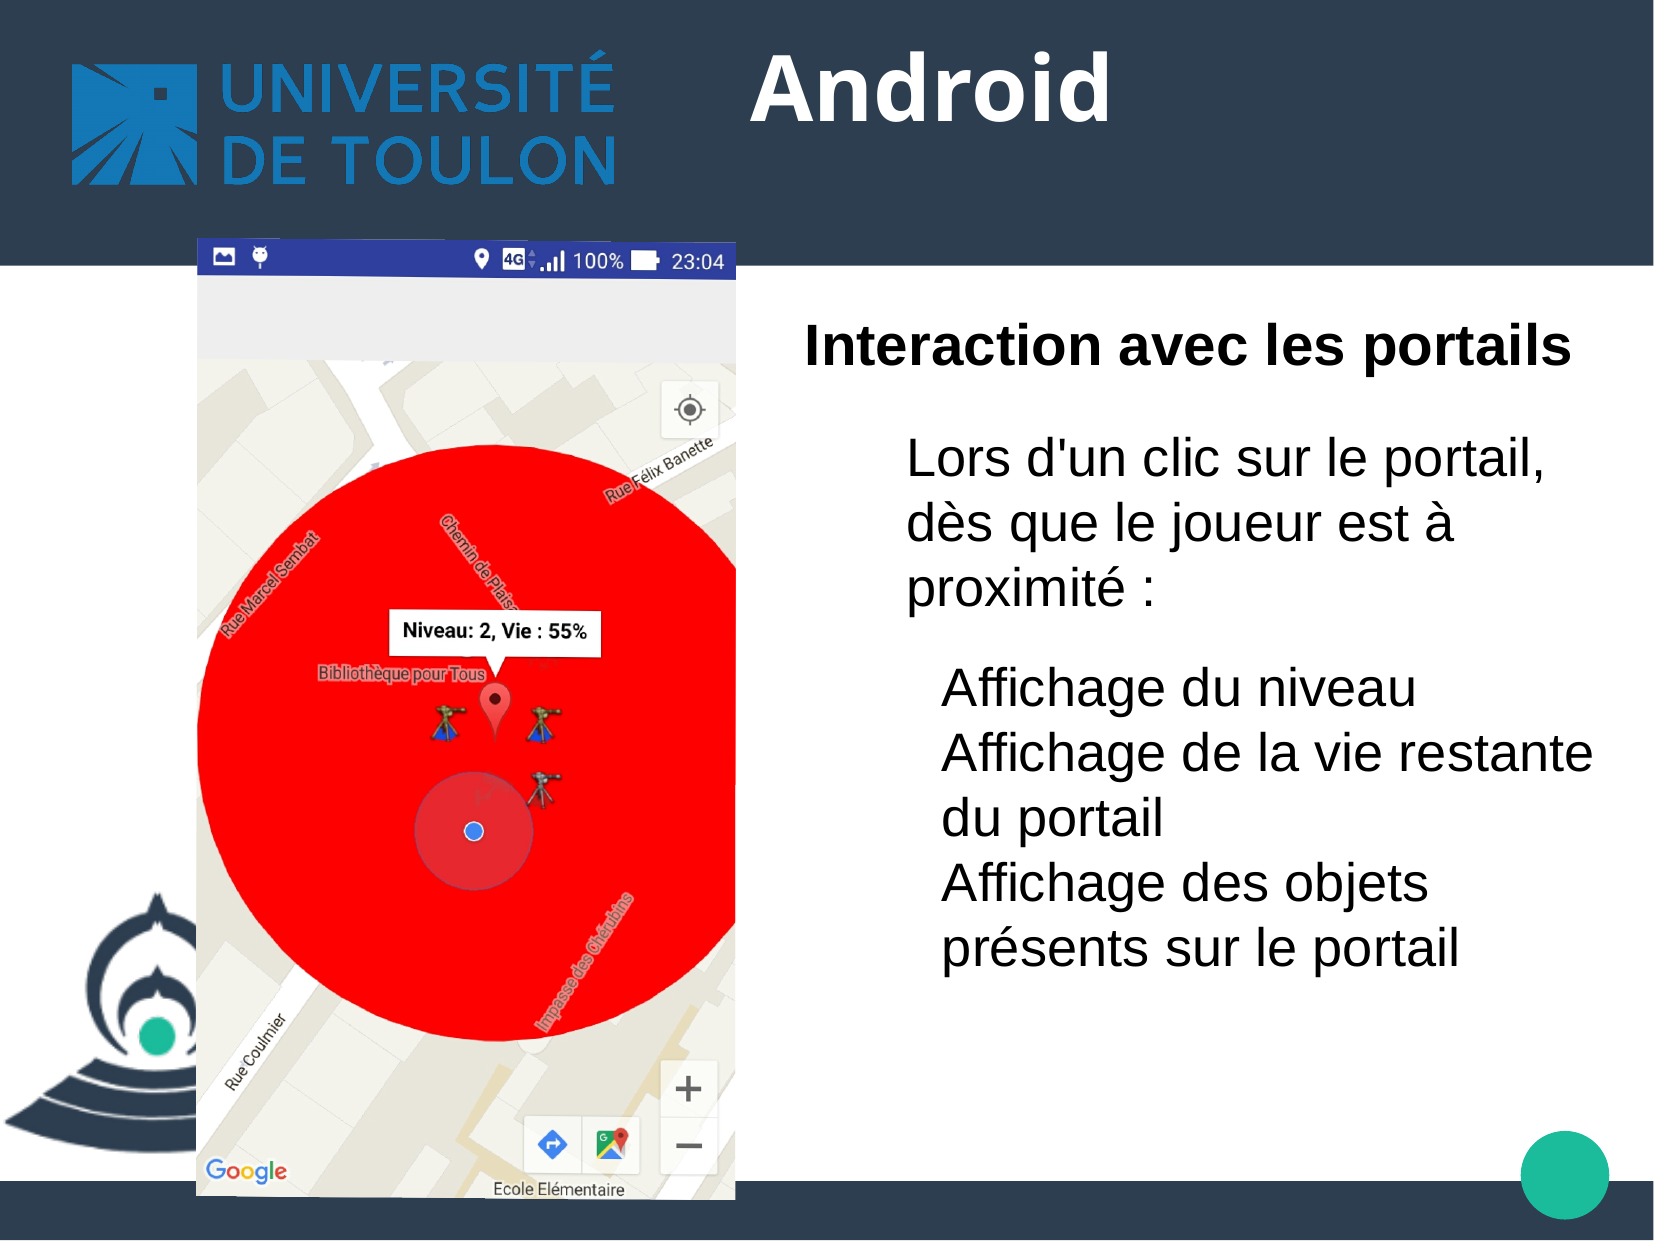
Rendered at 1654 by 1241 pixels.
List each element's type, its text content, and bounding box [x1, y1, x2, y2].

text_box Interaction avec les portails [790, 299, 1606, 380]
text_box Android [735, 16, 1606, 226]
picture [2, 237, 736, 1201]
picture [72, 49, 614, 185]
text_box Lors d'un clic sur le portail, dès que le joueur est à proximité : Affichage du niveau Affichage de la vie restante du portail Affichage des objets présents sur le portail [867, 414, 1636, 1035]
